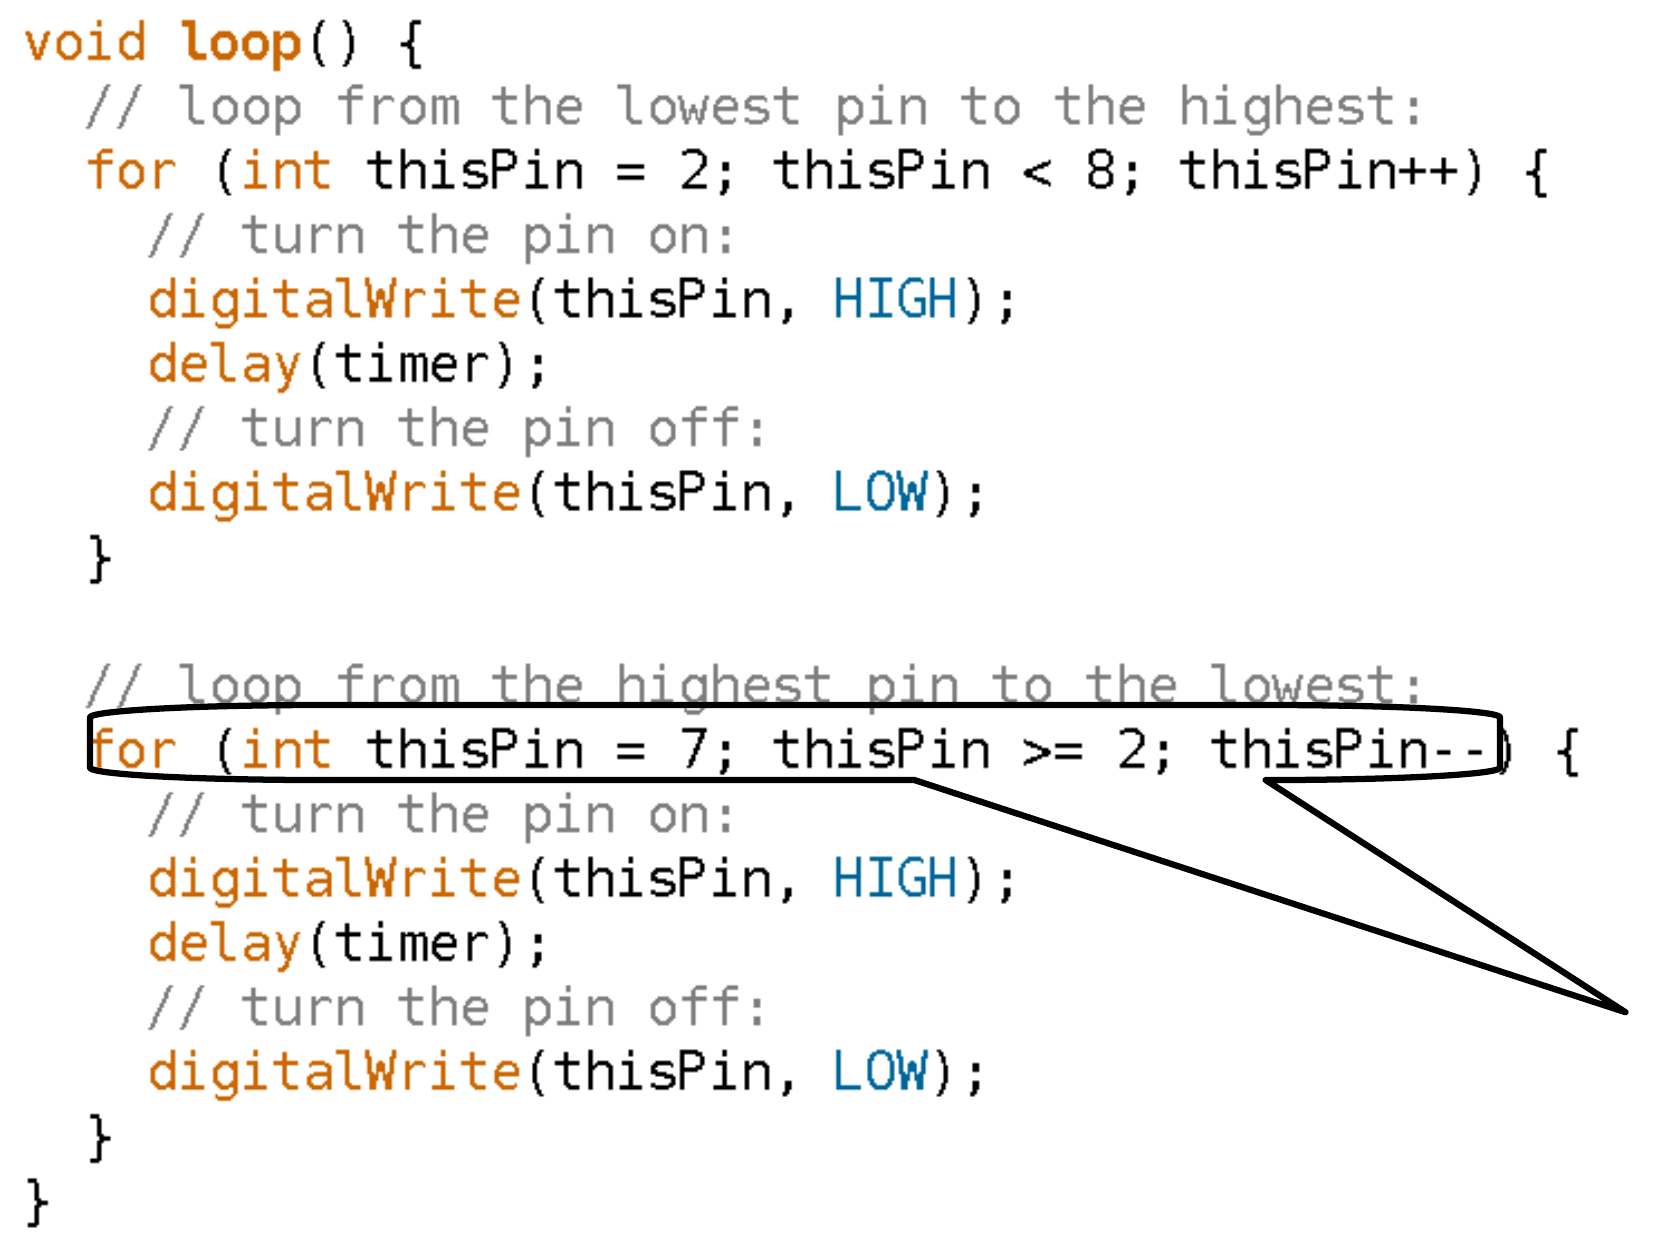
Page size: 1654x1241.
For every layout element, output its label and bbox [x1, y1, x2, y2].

text_box [90, 705, 1626, 1013]
picture [15, 14, 1594, 1239]
